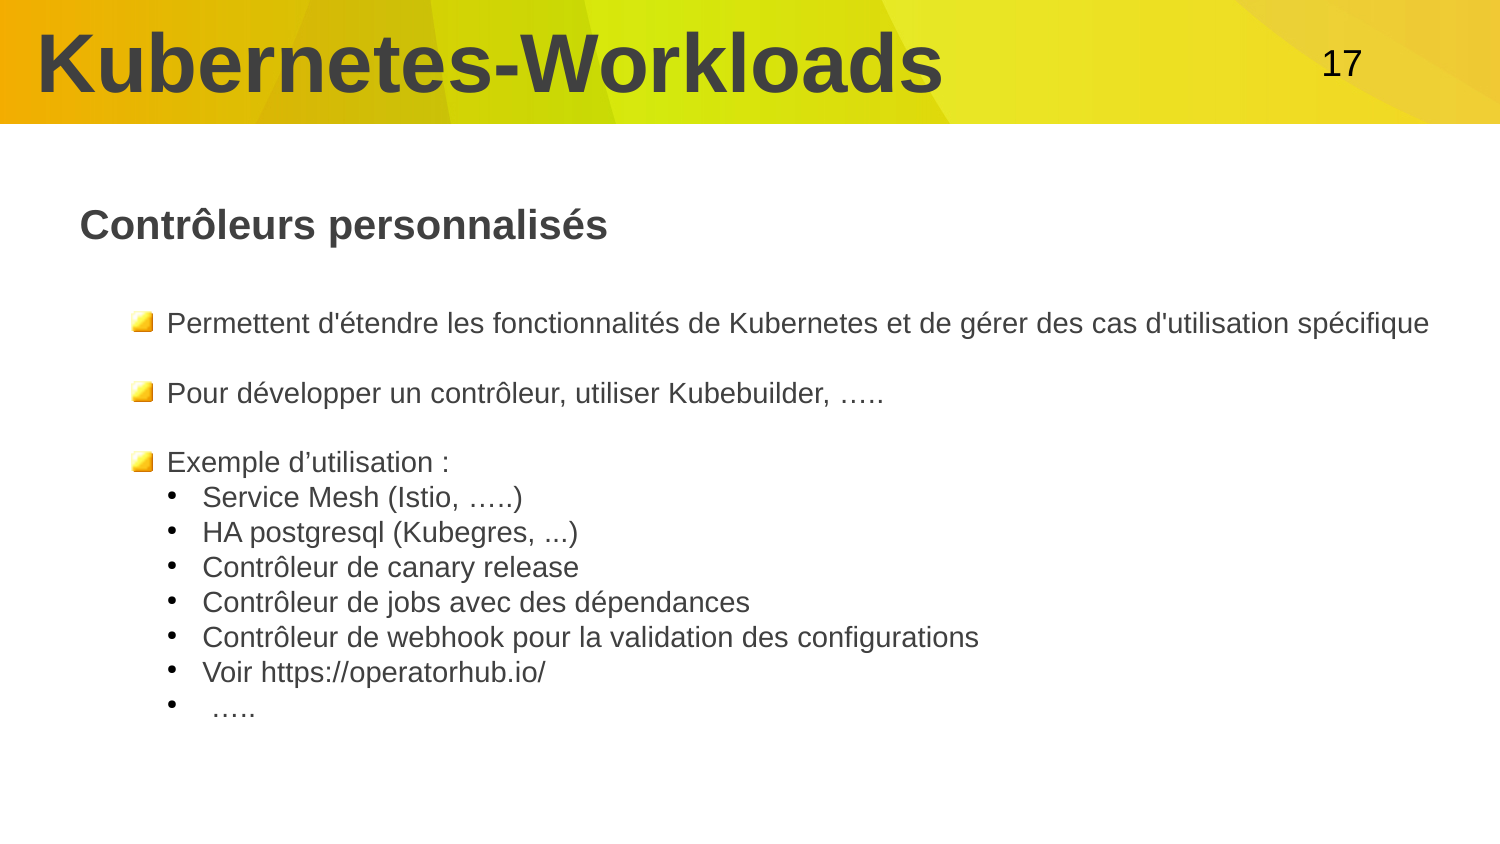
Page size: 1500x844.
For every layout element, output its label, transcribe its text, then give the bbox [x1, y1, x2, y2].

text_box Kubernetes-Workloads [0, 0, 1498, 130]
text_box Contrôleurs personnalisés [64, 185, 1459, 261]
text_box <numéro> [1306, 35, 1500, 106]
text_box Permettent d'étendre les fonctionnalités de Kubernetes et de gérer des cas d'utilisation spécifique Pour développer un contrôleur, utiliser Kubebuilder, ….. Exemple d’utilisation : Service Mesh (Istio, …..) HA postgresql (Kubegres, ...) Contrôleur de canary release Contrôleur de jobs avec des dépendances Contrôleur de webhook pour la validation des configurations Voir https://operatorhub.io/ ….. [66, 296, 1460, 520]
picture [0, 106, 1500, 844]
